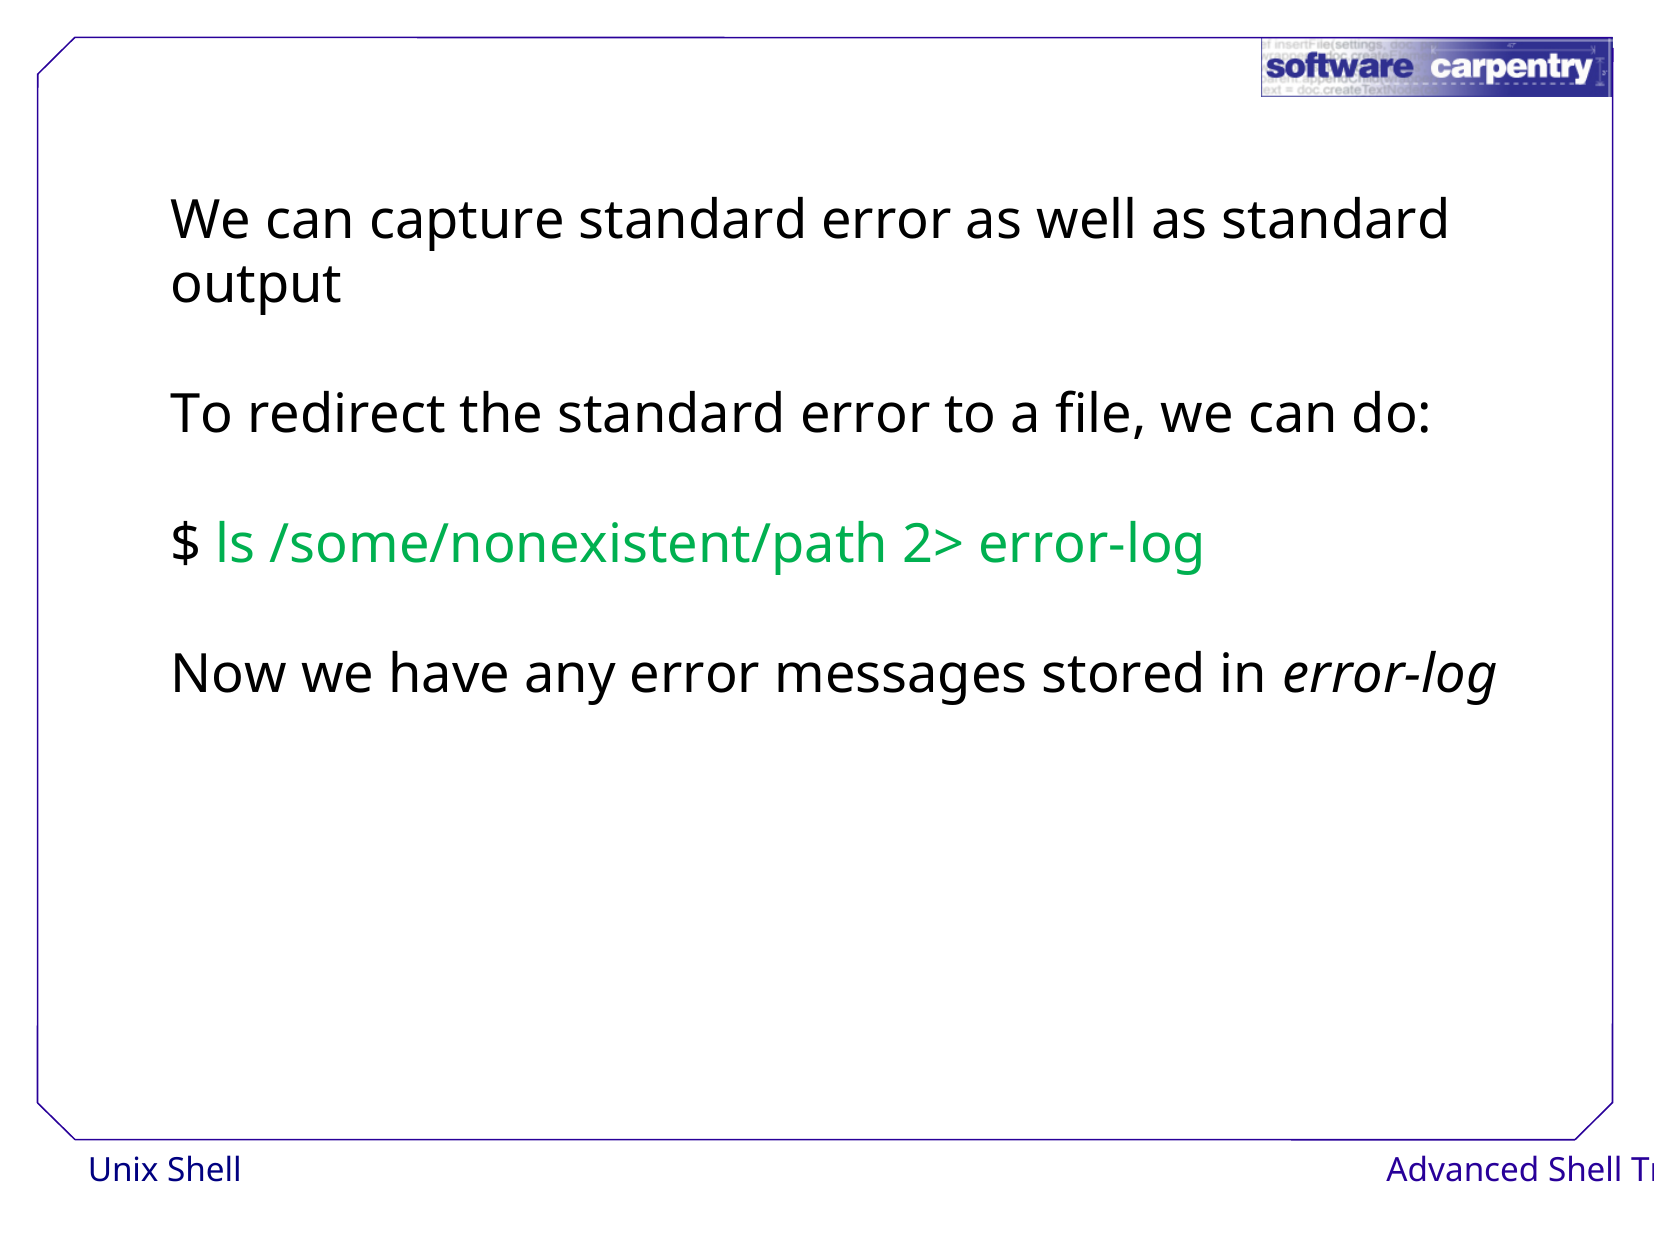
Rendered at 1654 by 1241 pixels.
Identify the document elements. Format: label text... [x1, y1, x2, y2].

picture [1261, 39, 1613, 97]
text_box We can capture standard error as well as standard output To redirect the standard error to a file, we can do: $ ls /some/nonexistent/path 2> error-log Now we have any error messages stored in error-log [155, 176, 1593, 712]
